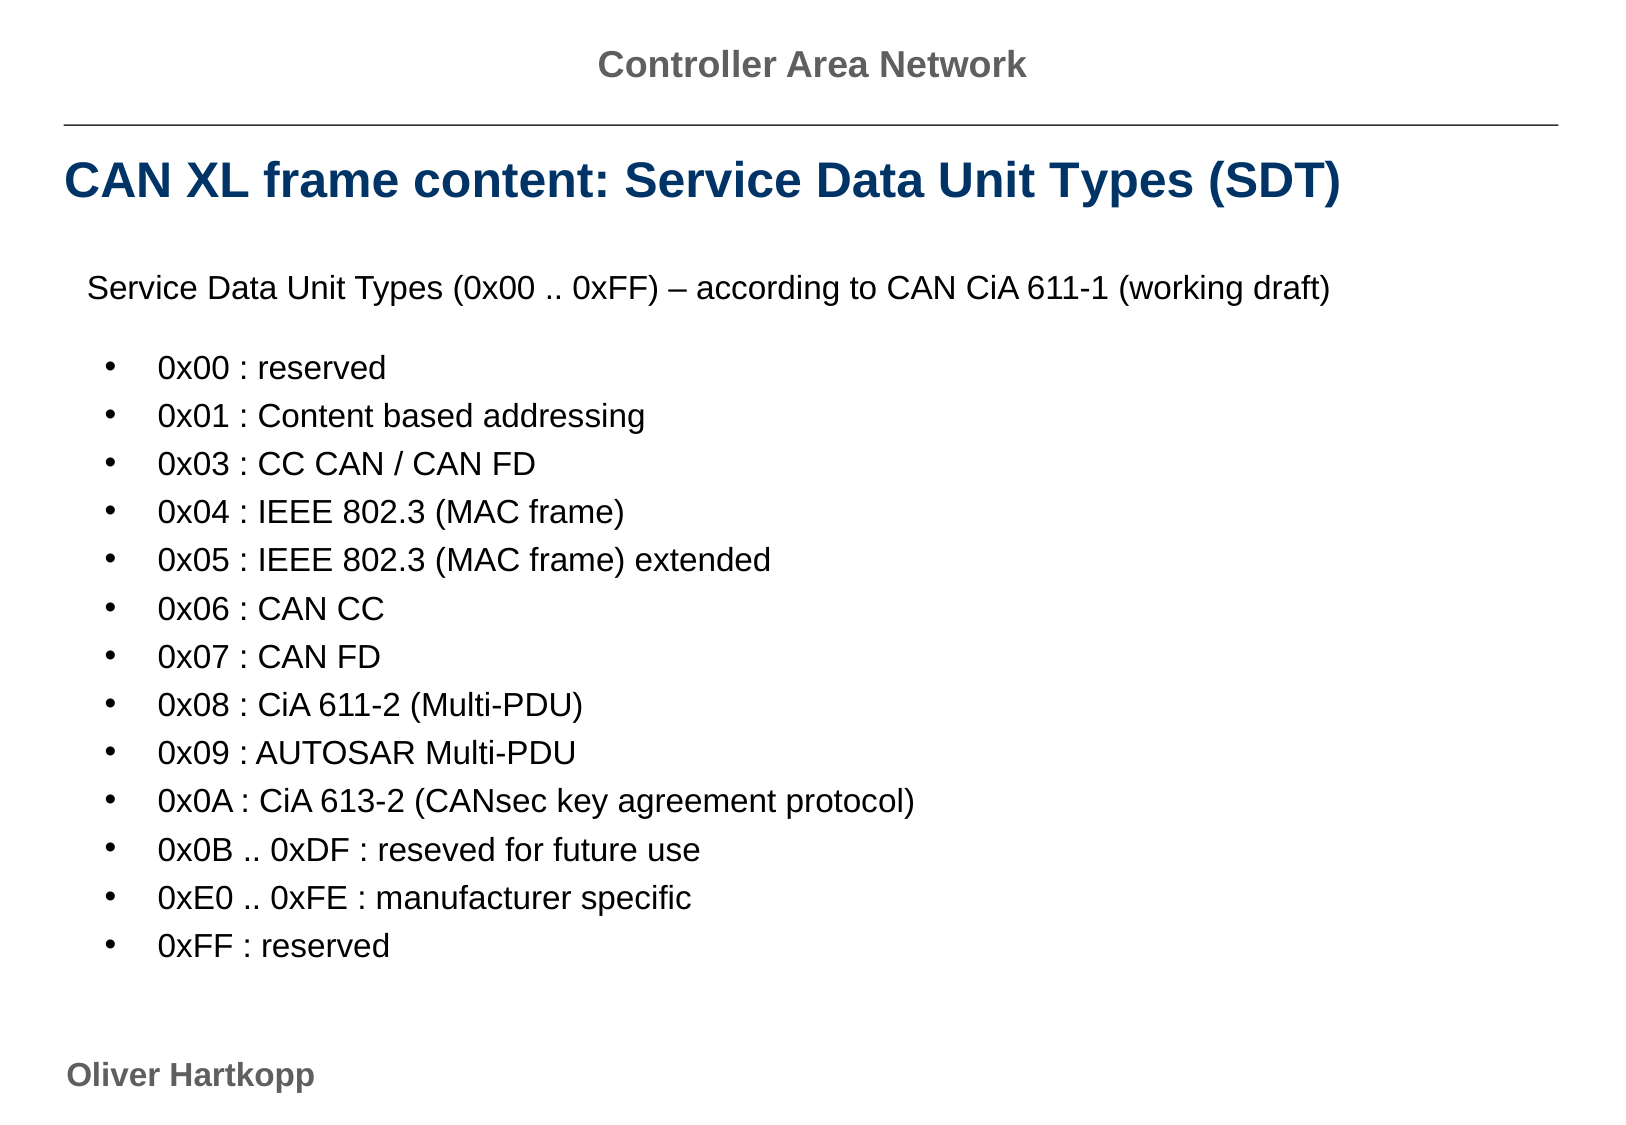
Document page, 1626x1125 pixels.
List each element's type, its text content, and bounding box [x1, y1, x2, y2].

text_box CAN XL frame content: Service Data Unit Types (SDT) [64, 147, 1558, 260]
text_box Service Data Unit Types (0x00 .. 0xFF) – according to CAN CiA 611-1 (working draft) 0x00 : reserved 0x01 : Content based addressing 0x03 : CC CAN / CAN FD 0x04 : IEEE 802.3 (MAC frame) 0x05 : IEEE 802.3 (MAC frame) extended 0x06 : CAN CC 0x07 : CAN FD 0x08 : CiA 611-2 (Multi-PDU) 0x09 : AUTOSAR Multi-PDU 0x0A : CiA 613-2 (CANsec key agreement protocol) 0x0B .. 0xDF : reseved for future use 0xE0 .. 0xFE : manufacturer specific 0xFF : reserved [72, 258, 1591, 1050]
